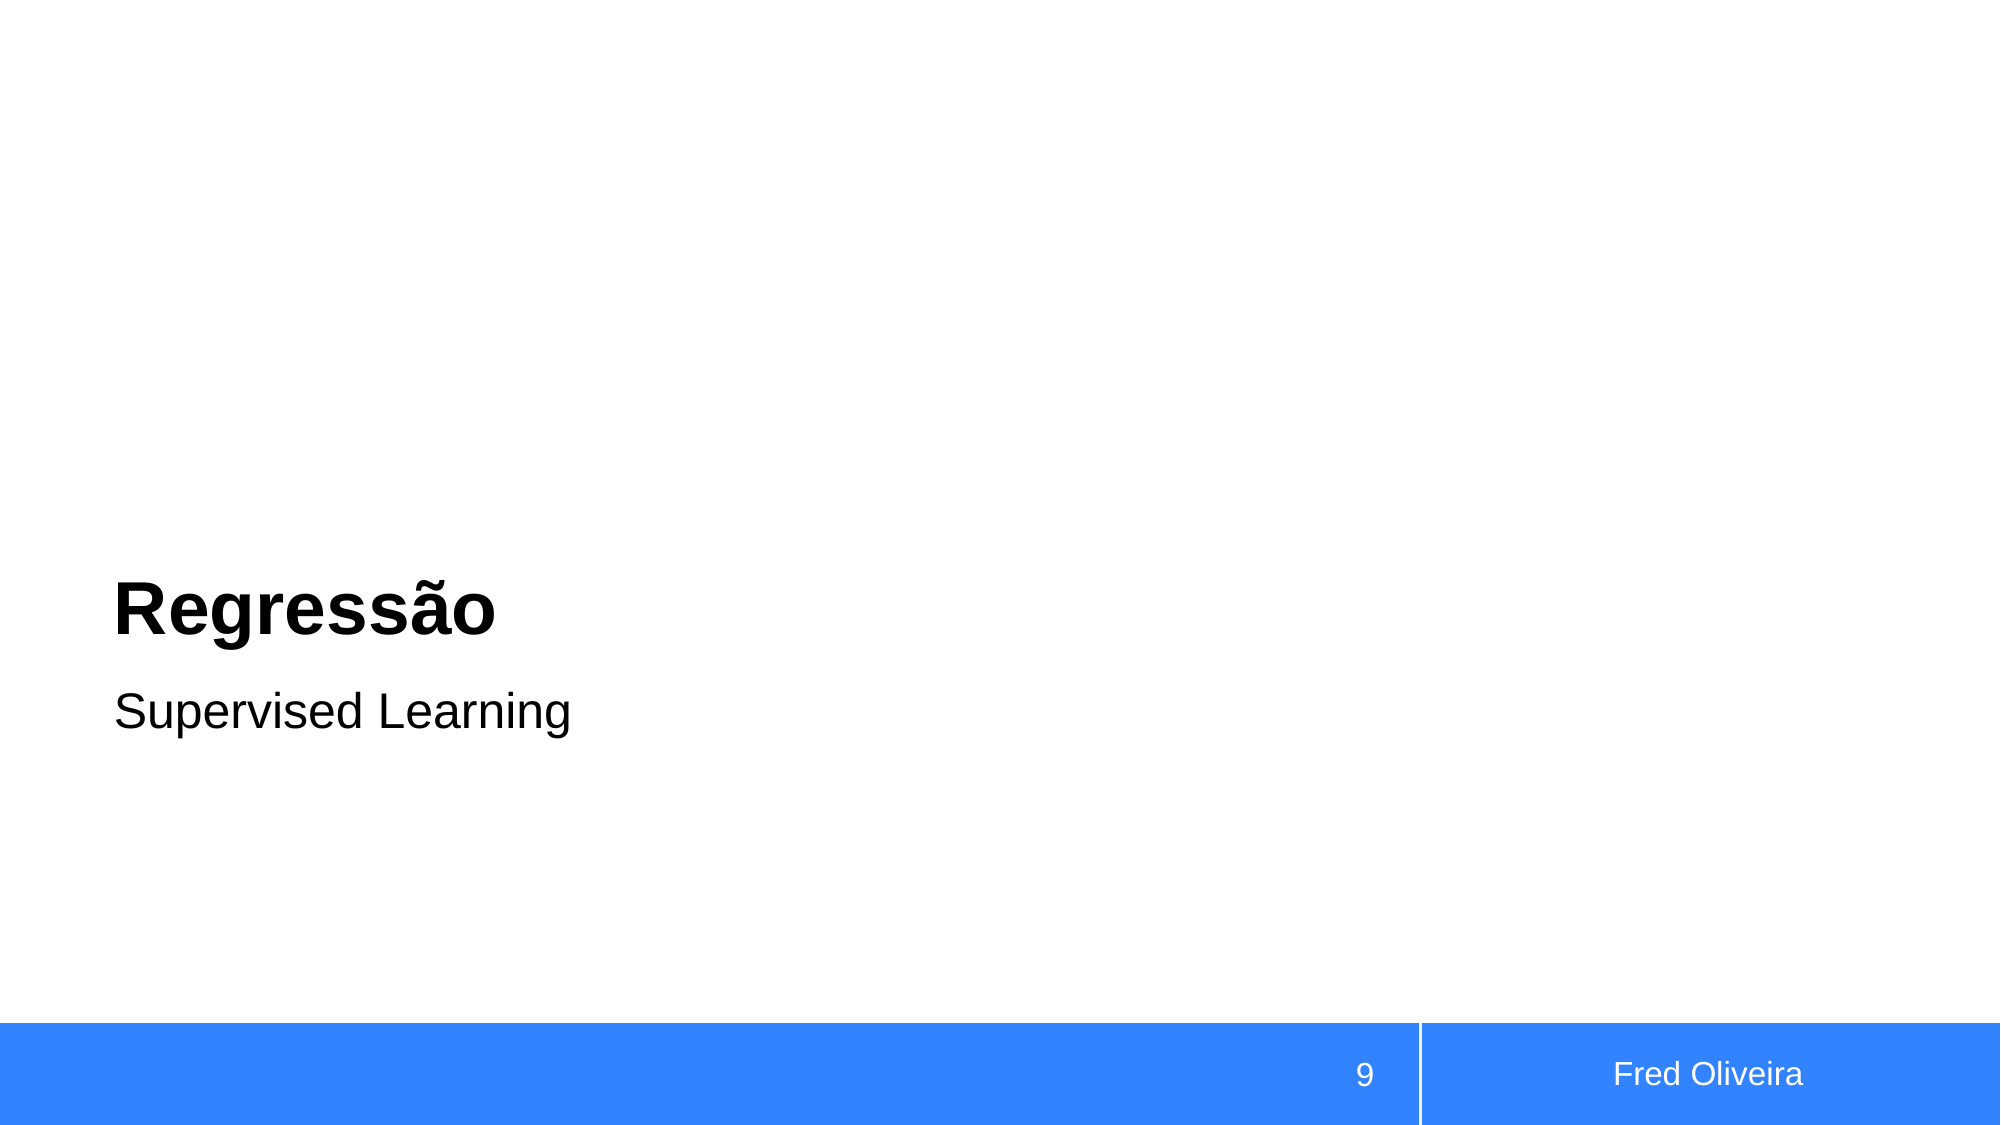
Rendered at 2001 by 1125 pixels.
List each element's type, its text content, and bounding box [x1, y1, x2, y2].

slide_number <number> [1260, 1043, 1390, 1104]
title Regressão [114, 178, 1420, 651]
footer Fred Oliveira [1442, 1042, 1975, 1102]
list Supervised Learning [114, 670, 1420, 1006]
